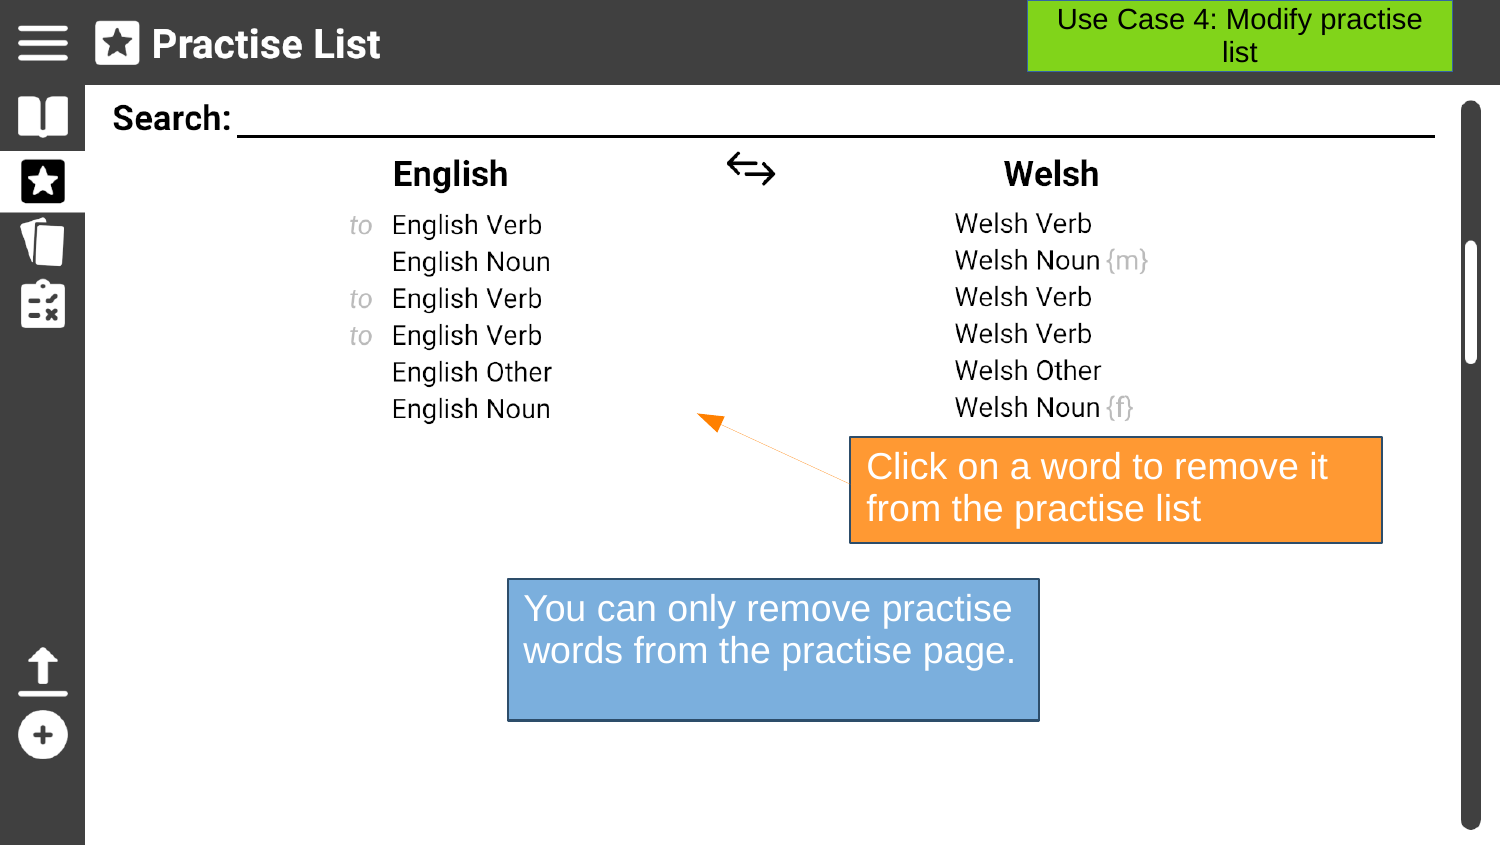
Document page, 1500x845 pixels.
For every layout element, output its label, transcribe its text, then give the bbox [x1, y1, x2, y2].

text_box Use Case 4: Modify practise list [1027, 0, 1453, 72]
text_box You can only remove practise words from the practise page. [507, 578, 1040, 721]
picture [0, 0, 1500, 845]
text_box Click on a word to remove it from the practise list [850, 437, 1383, 544]
